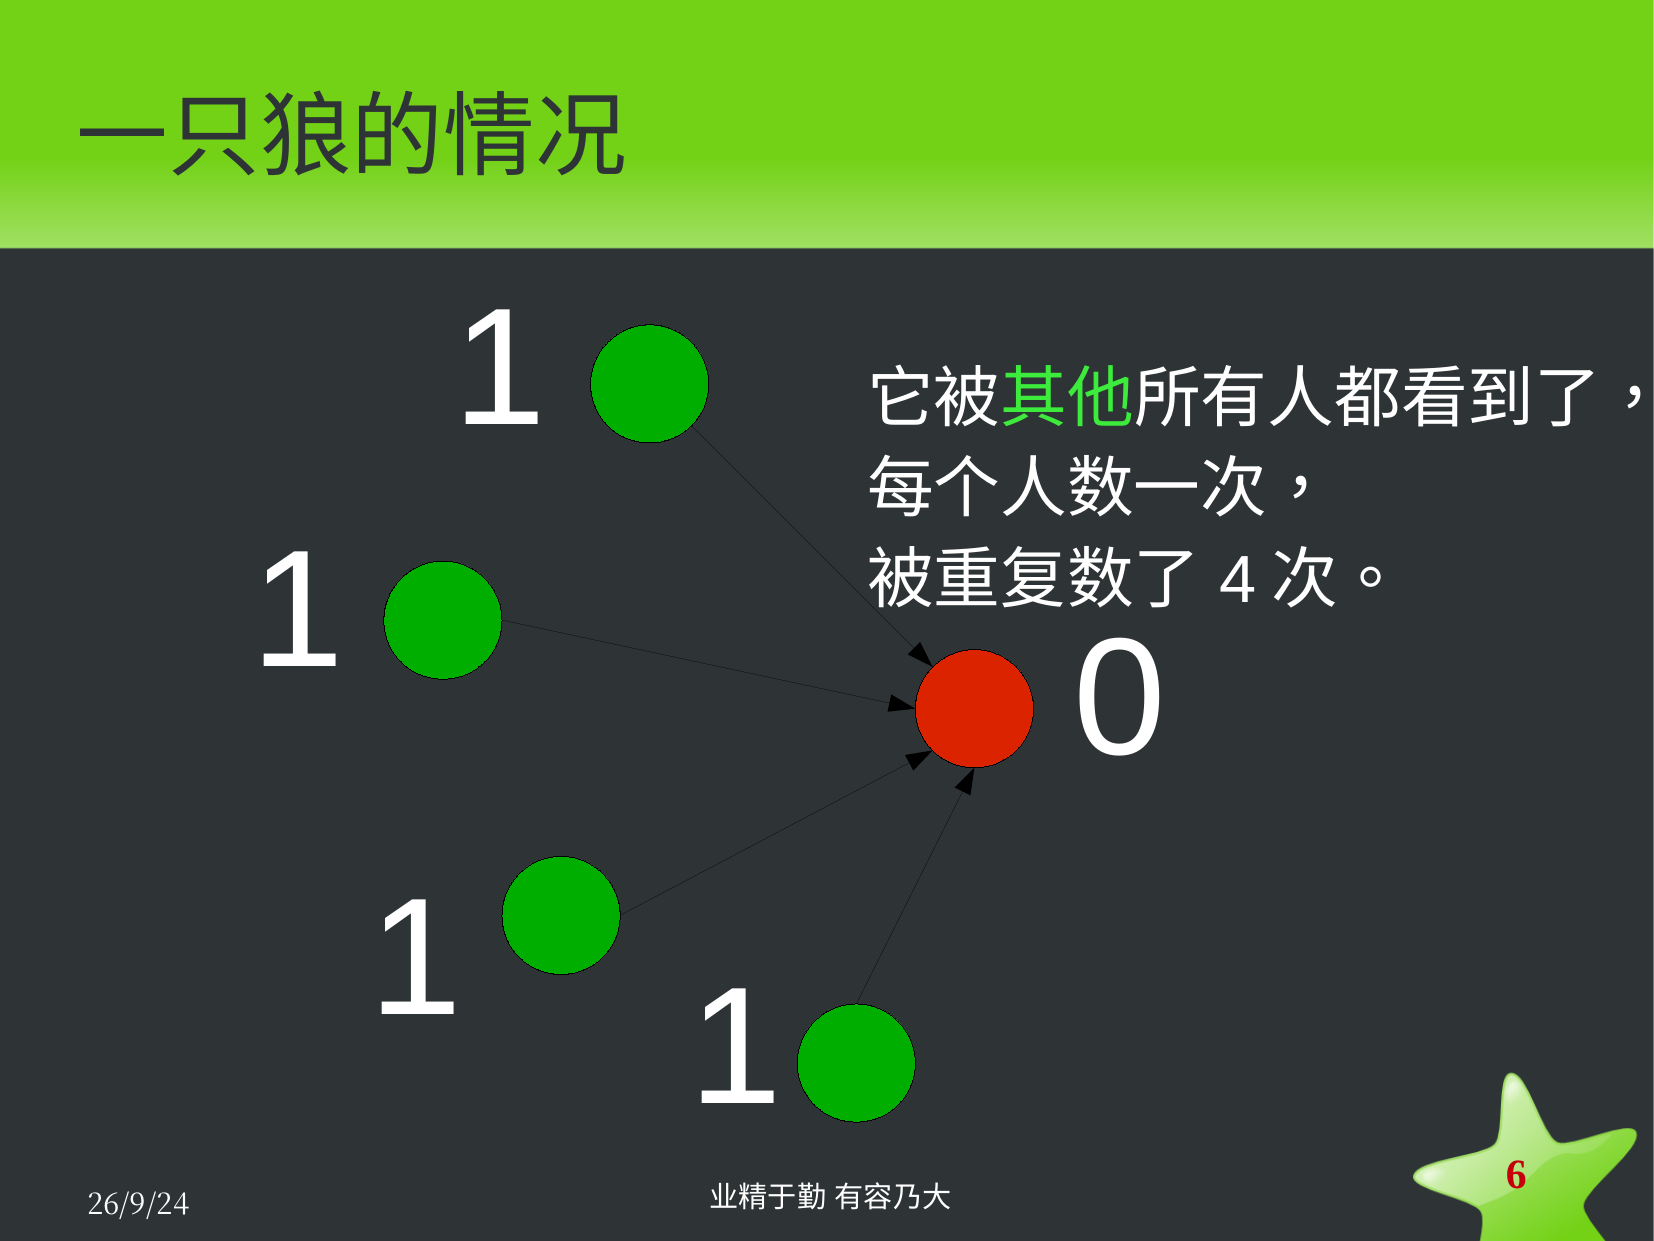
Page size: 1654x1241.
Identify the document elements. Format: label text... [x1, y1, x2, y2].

text_box [915, 649, 1034, 768]
picture [1022, 591, 1043, 597]
text_box [383, 561, 502, 680]
picture [1120, 591, 1164, 596]
text_box 1 [674, 944, 798, 1146]
picture [1092, 591, 1111, 596]
text_box 1 [438, 265, 562, 467]
text_box [501, 856, 621, 975]
text_box 它被其他所有人都看到了， 每个人数一次， 被重复数了4次。 [852, 342, 1654, 591]
text_box 0 [1058, 596, 1182, 798]
text_box [590, 324, 709, 443]
text_box 1 [354, 856, 477, 1058]
picture [0, 0, 1654, 1241]
picture [1040, 591, 1083, 602]
text_box [798, 1003, 916, 1123]
title 一只狼的情况 [76, 36, 1565, 229]
text_box 1 [236, 507, 359, 709]
